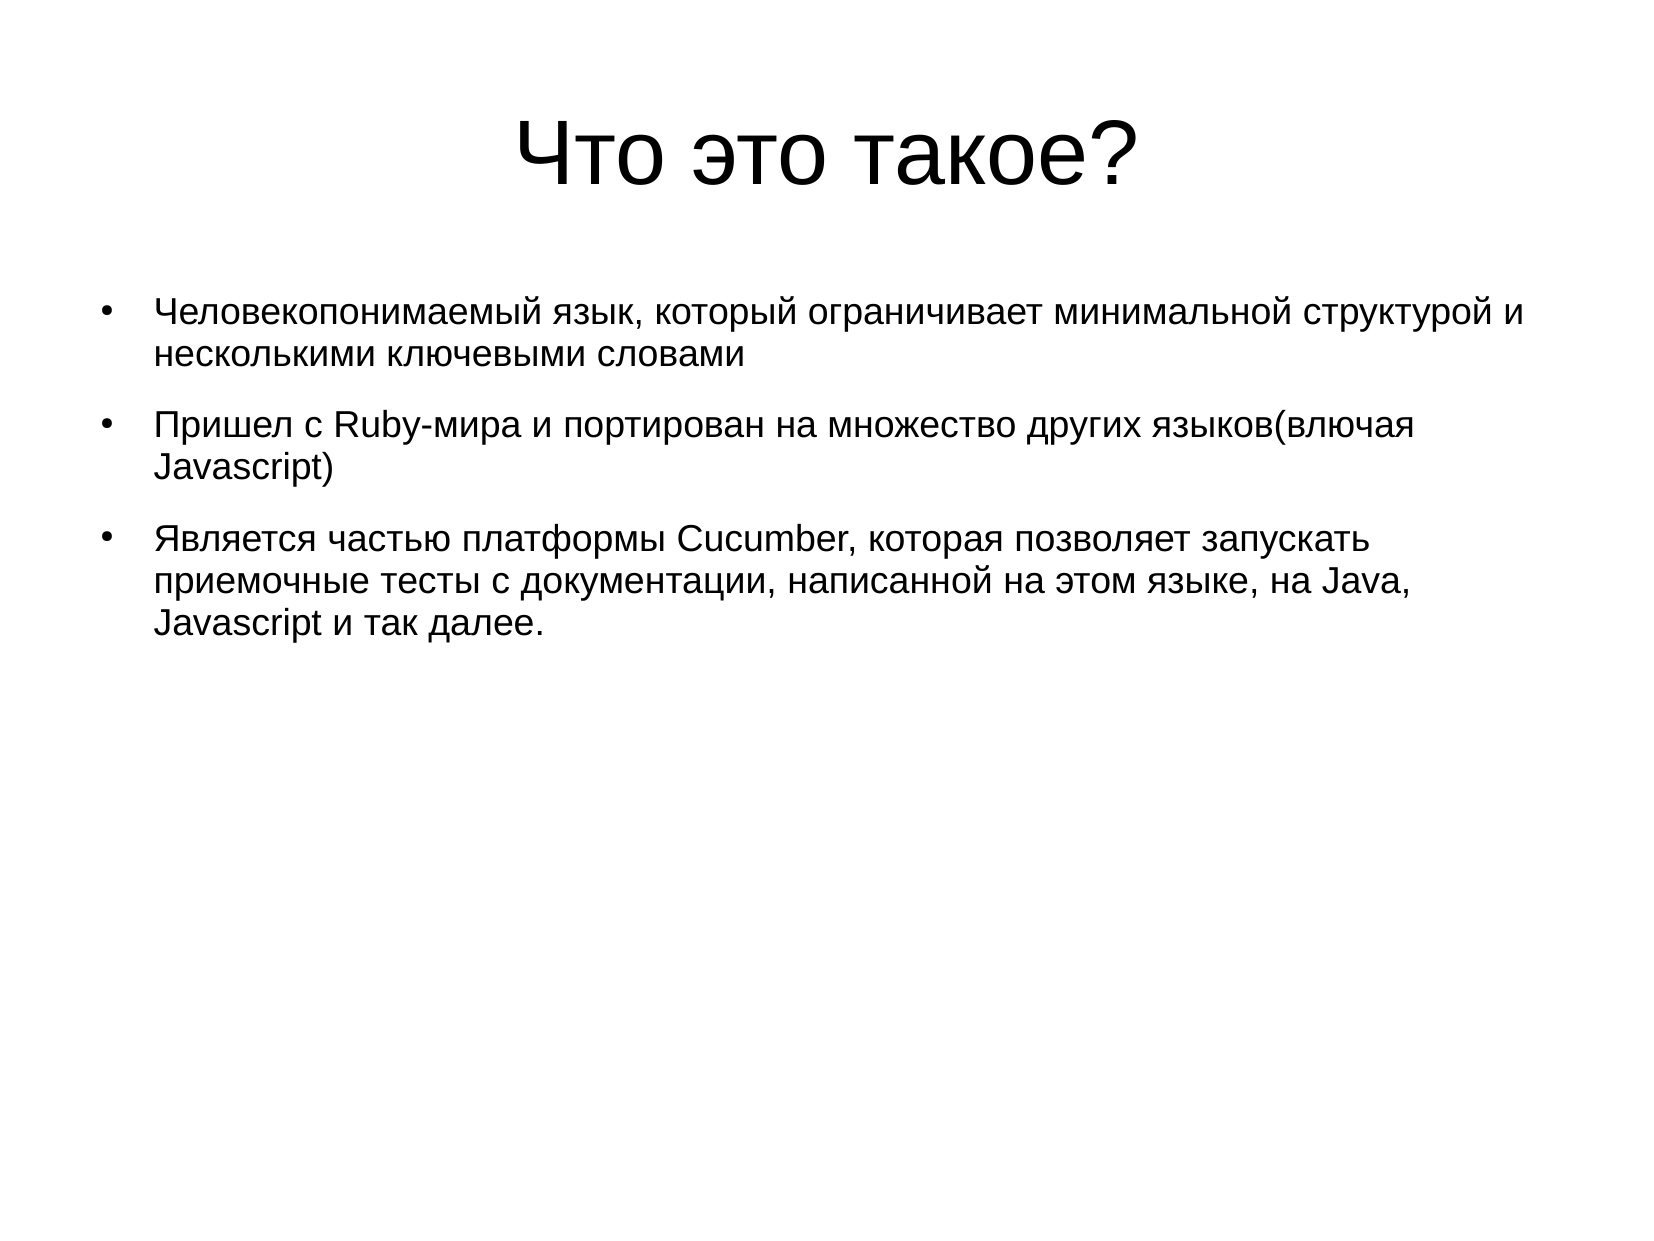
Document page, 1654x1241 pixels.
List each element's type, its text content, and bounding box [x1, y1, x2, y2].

list Человекопонимаемый язык, который ограничивает минимальной структурой и несколькими ключевыми словами Пришел с Ruby-мира и портирован на множество других языков(влючая Javascript) Является частью платформы Cucumber, которая позволяет запускать приемочные тесты с документации, написанной на этом языке, на Java, Javascript и так далее. [82, 290, 1571, 1010]
title Что это такое? [82, 49, 1571, 257]
